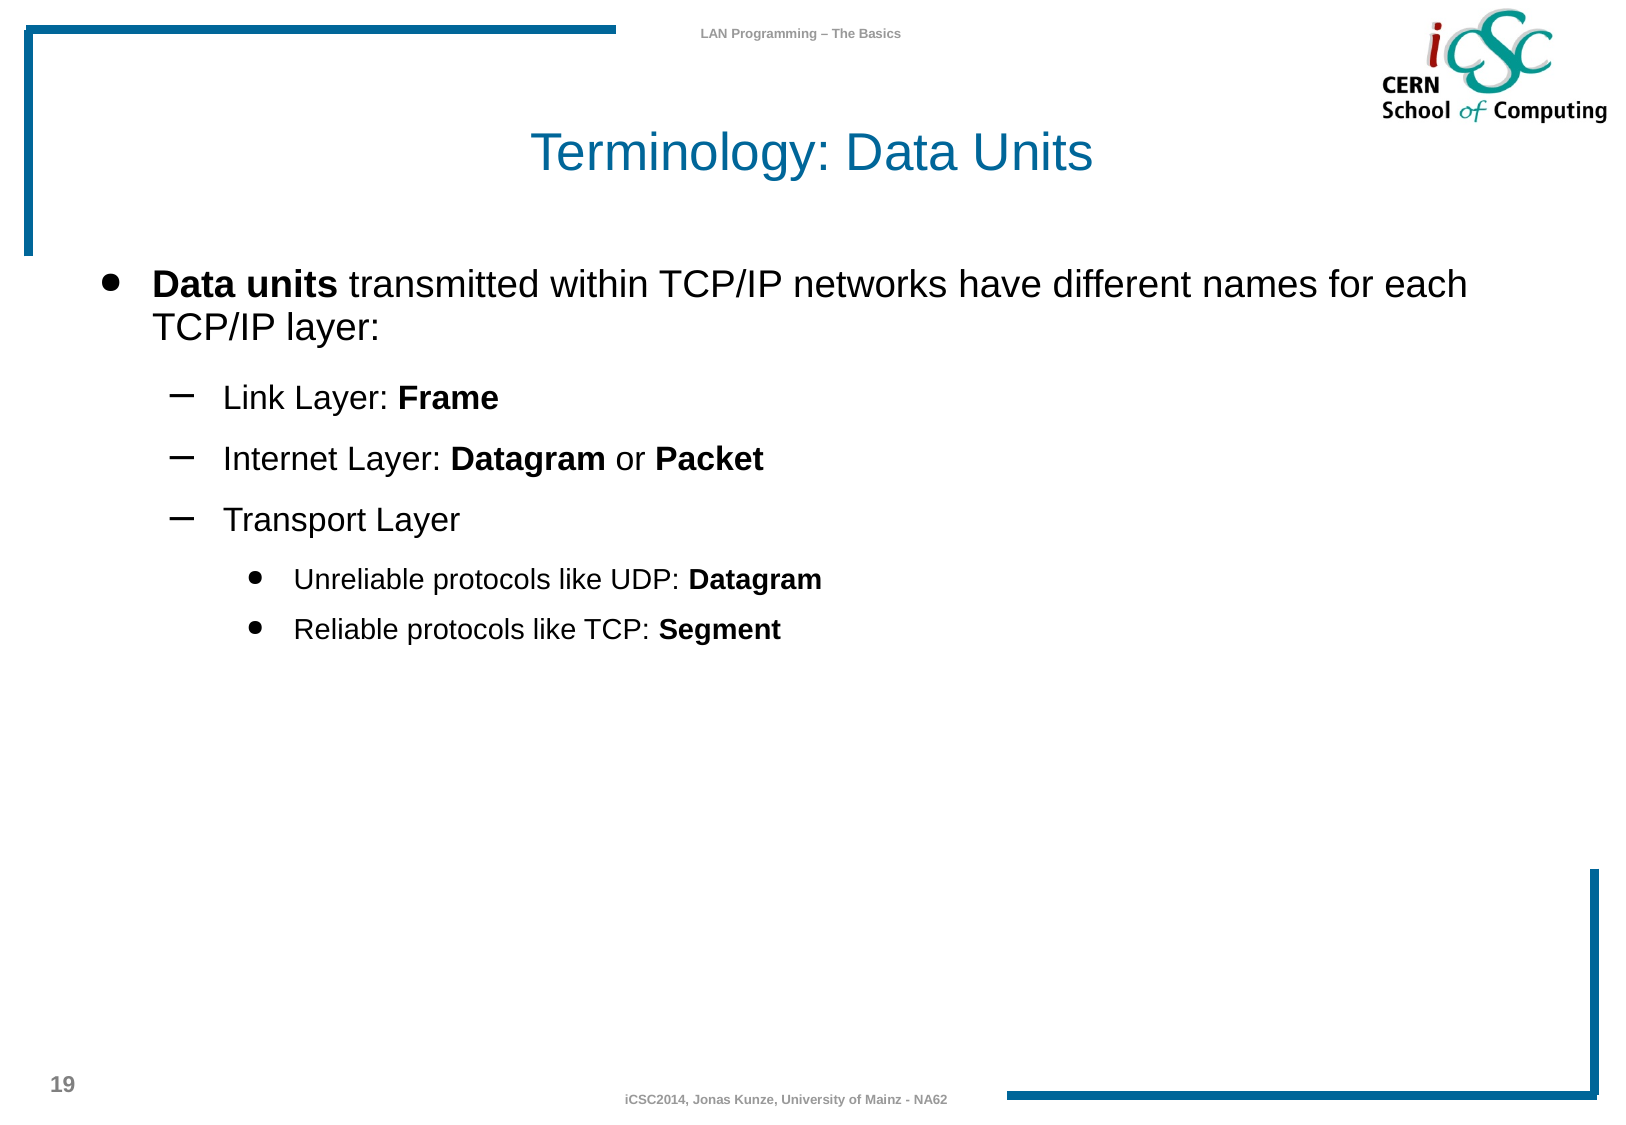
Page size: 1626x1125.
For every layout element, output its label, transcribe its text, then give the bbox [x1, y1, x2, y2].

list Data units transmitted within TCP/IP networks have different names for each TCP/IP layer: Link Layer: Frame Internet Layer: Datagram or Packet Transport Layer Unreliable protocols like UDP: Datagram Reliable protocols like TCP: Segment [81, 263, 1512, 1051]
title Terminology: Data Units [81, 44, 1544, 233]
picture [1381, 8, 1608, 125]
